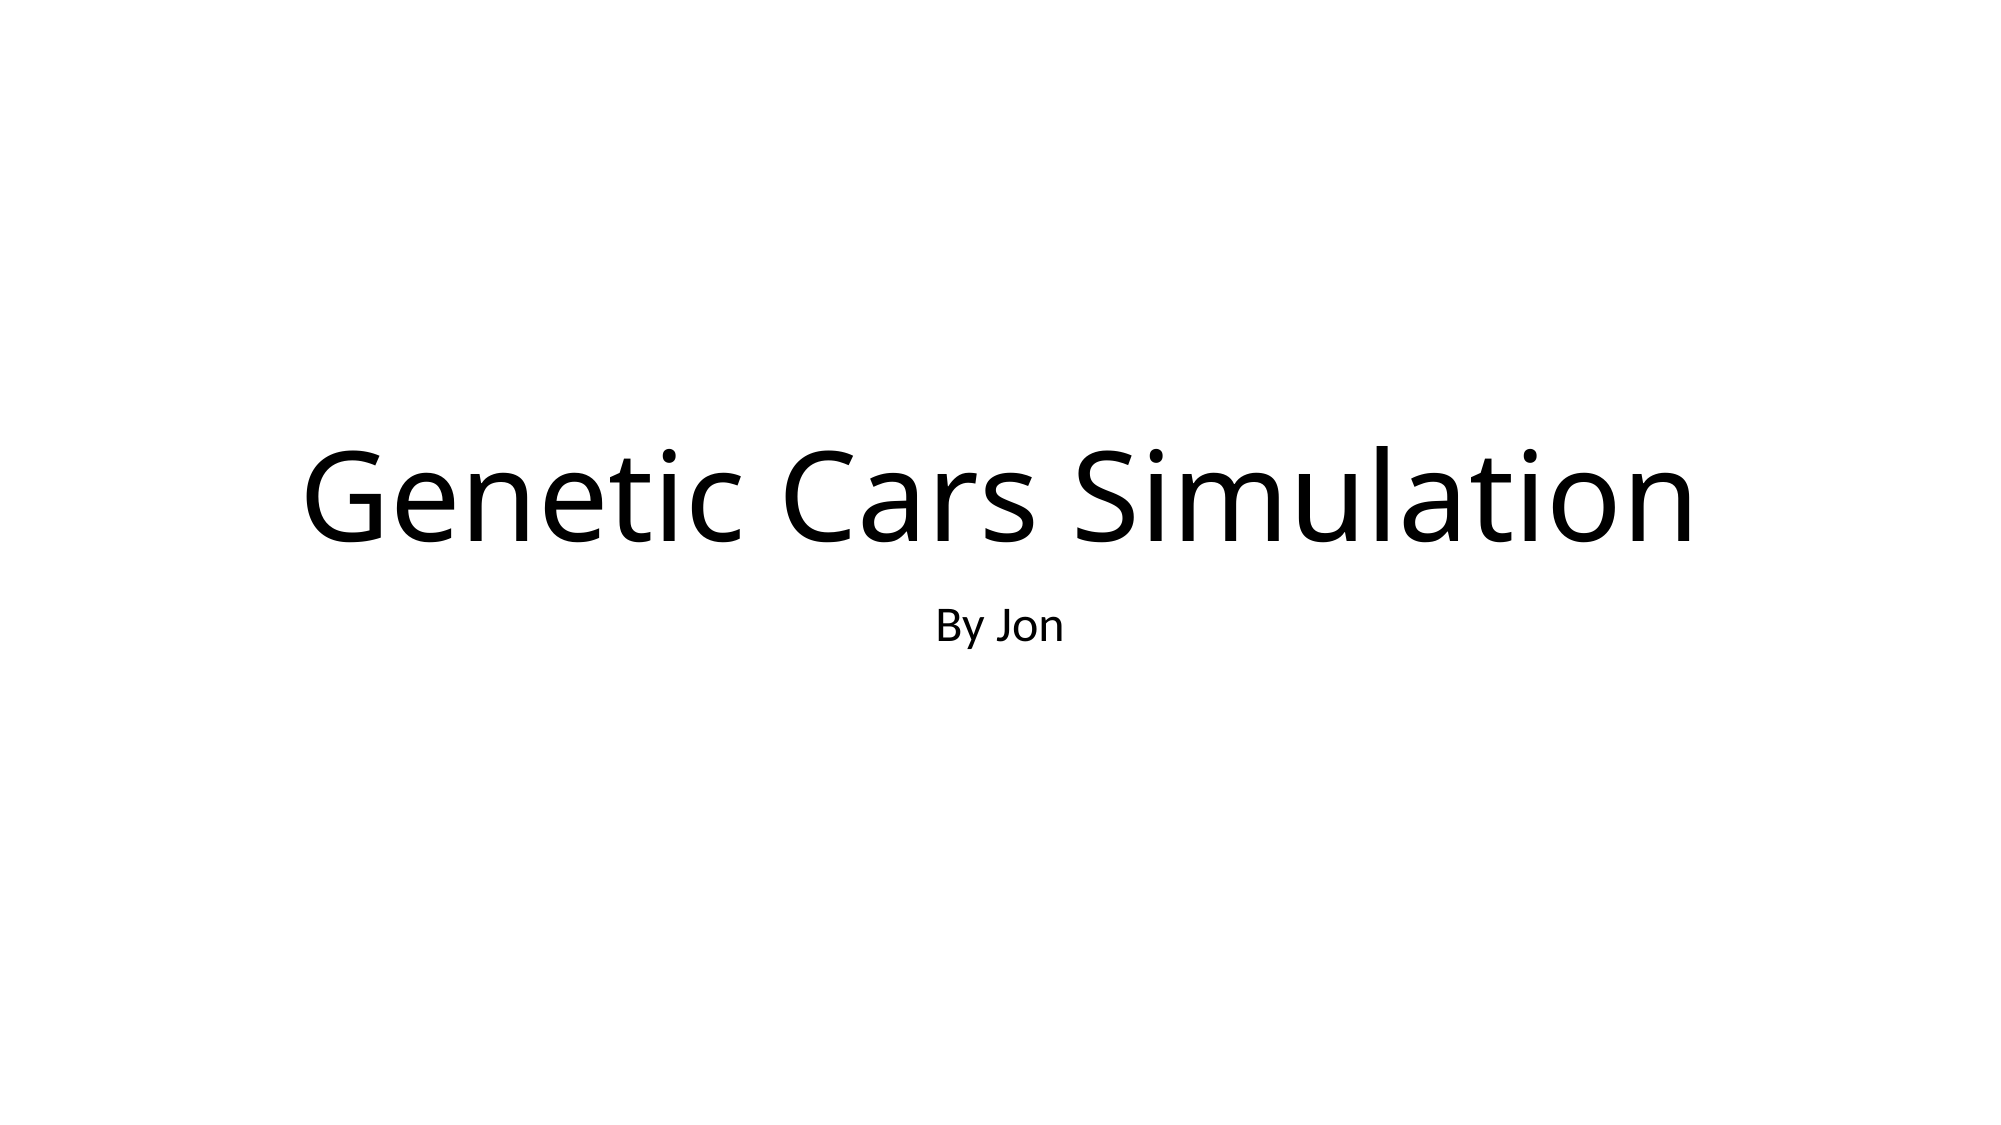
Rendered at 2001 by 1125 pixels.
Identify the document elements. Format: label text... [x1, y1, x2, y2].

subtitle By Jon [249, 590, 1750, 863]
title Genetic Cars Simulation [249, 184, 1750, 576]
